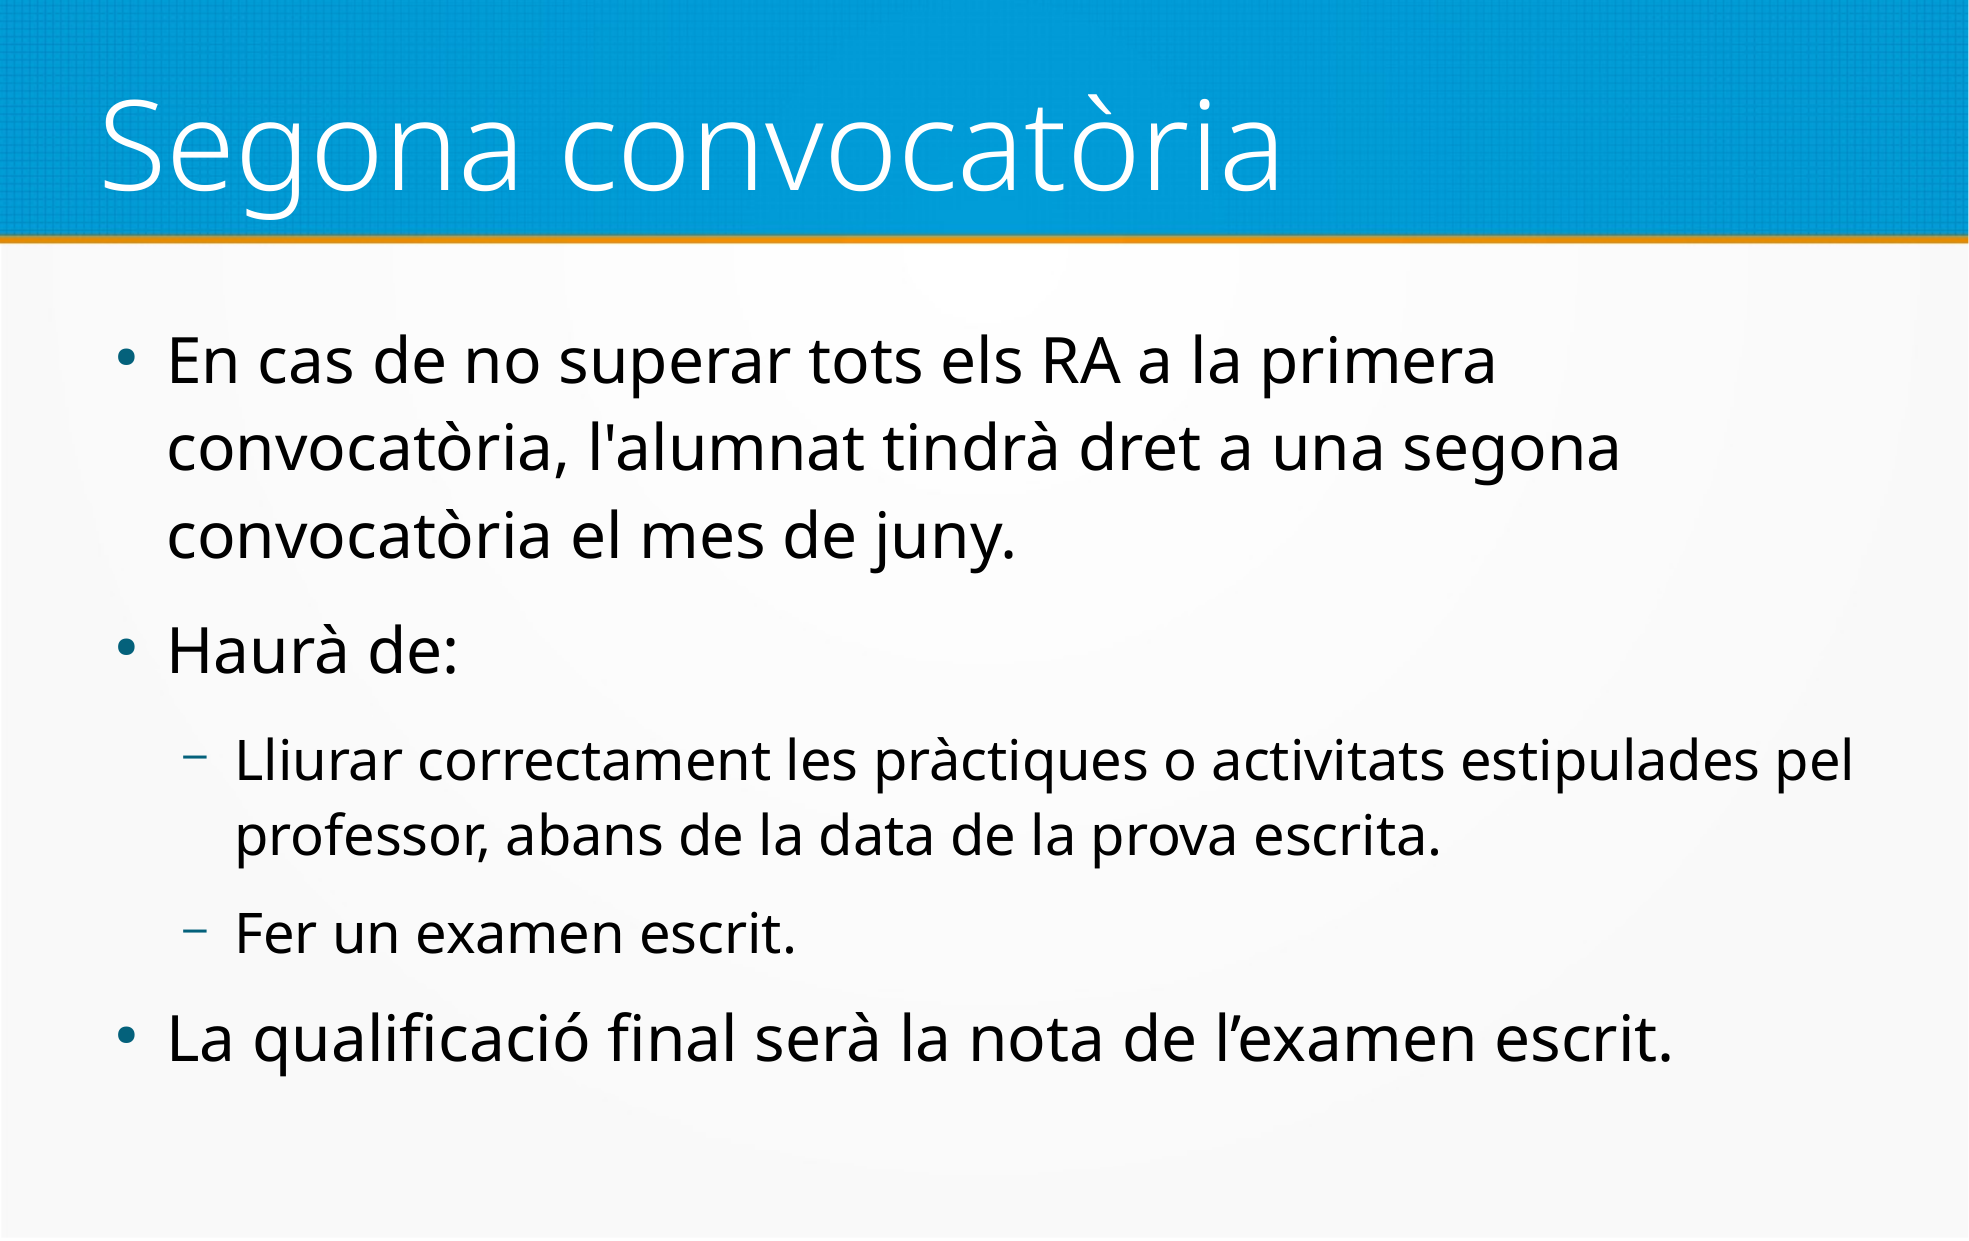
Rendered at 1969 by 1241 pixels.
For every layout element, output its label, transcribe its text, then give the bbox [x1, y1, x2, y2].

picture [0, 233, 1969, 1241]
list En cas de no superar tots els RA a la primera convocatòria, l'alumnat tindrà dret a una segona convocatòria el mes de juny. Haurà de: Lliurar correctament les pràctiques o activitats estipulades pel professor, abans de la data de la prova escrita. Fer un examen escrit. La qualificació final serà la nota de l’examen escrit. [98, 315, 1861, 1081]
title Segona convocatòria [98, 19, 1870, 227]
